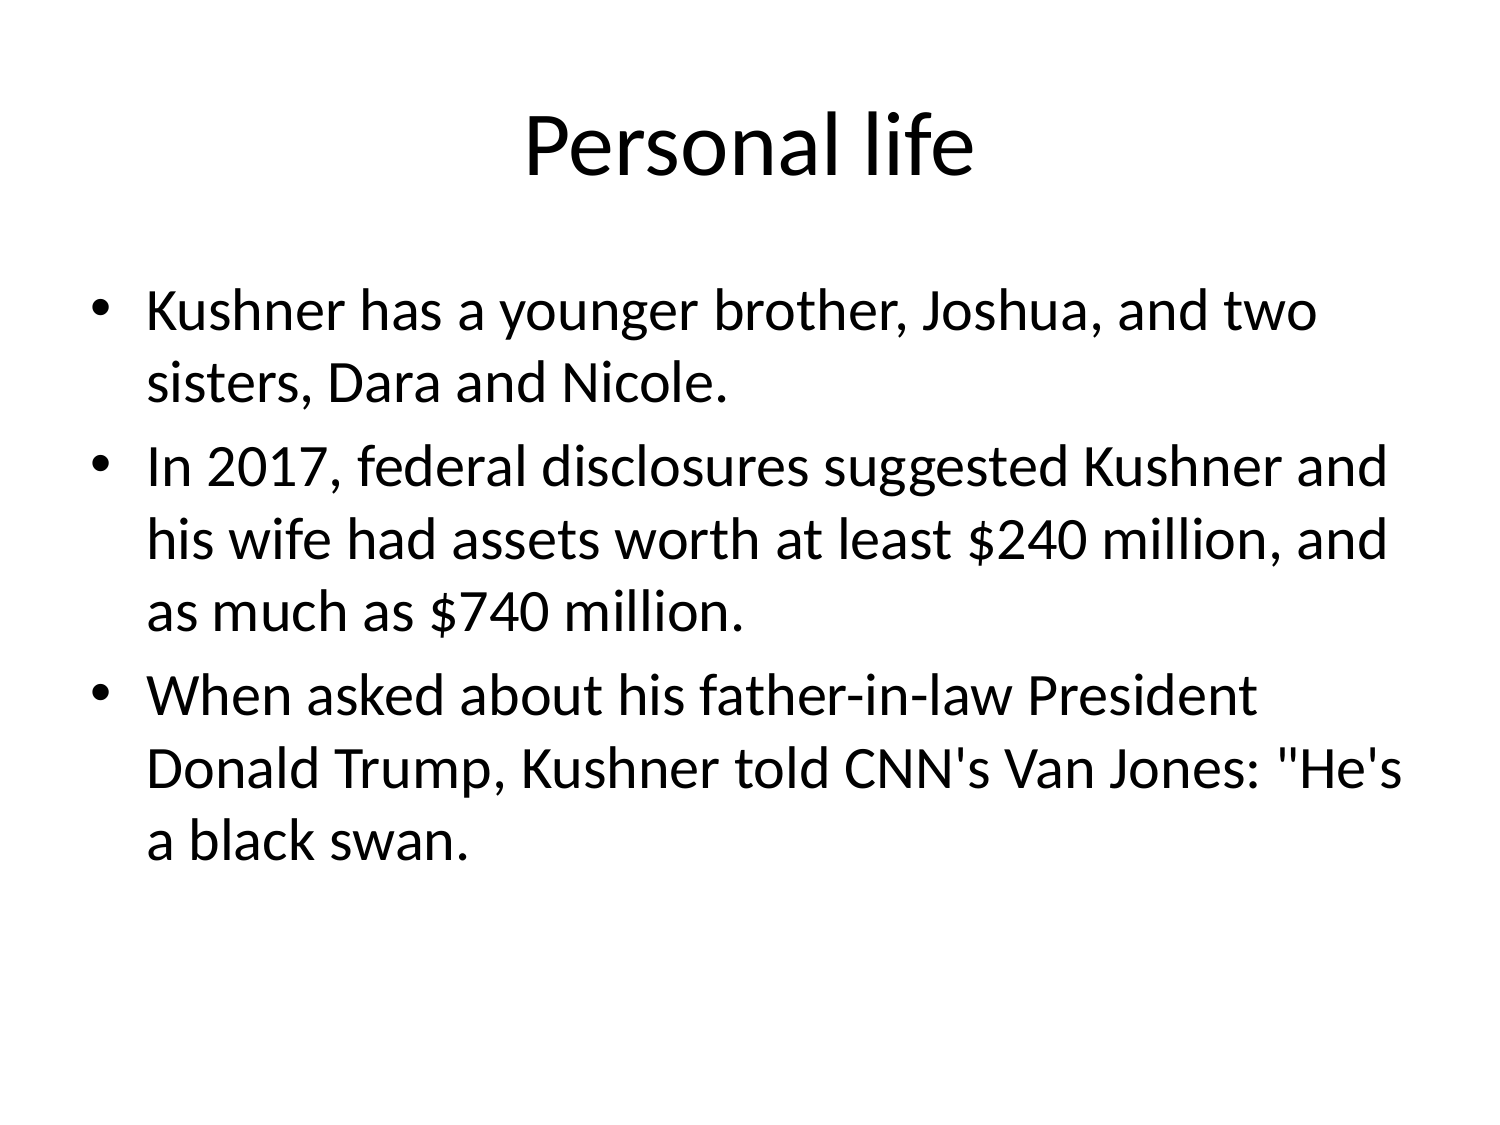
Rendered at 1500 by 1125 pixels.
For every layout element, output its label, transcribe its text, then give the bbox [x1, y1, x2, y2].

title Personal life [75, 45, 1425, 233]
list Kushner has a younger brother, Joshua, and two sisters, Dara and Nicole. In 2017, federal disclosures suggested Kushner and his wife had assets worth at least $240 million, and as much as $740 million. When asked about his father-in-law President Donald Trump, Kushner told CNN's Van Jones: "He's a black swan. [75, 262, 1425, 1005]
